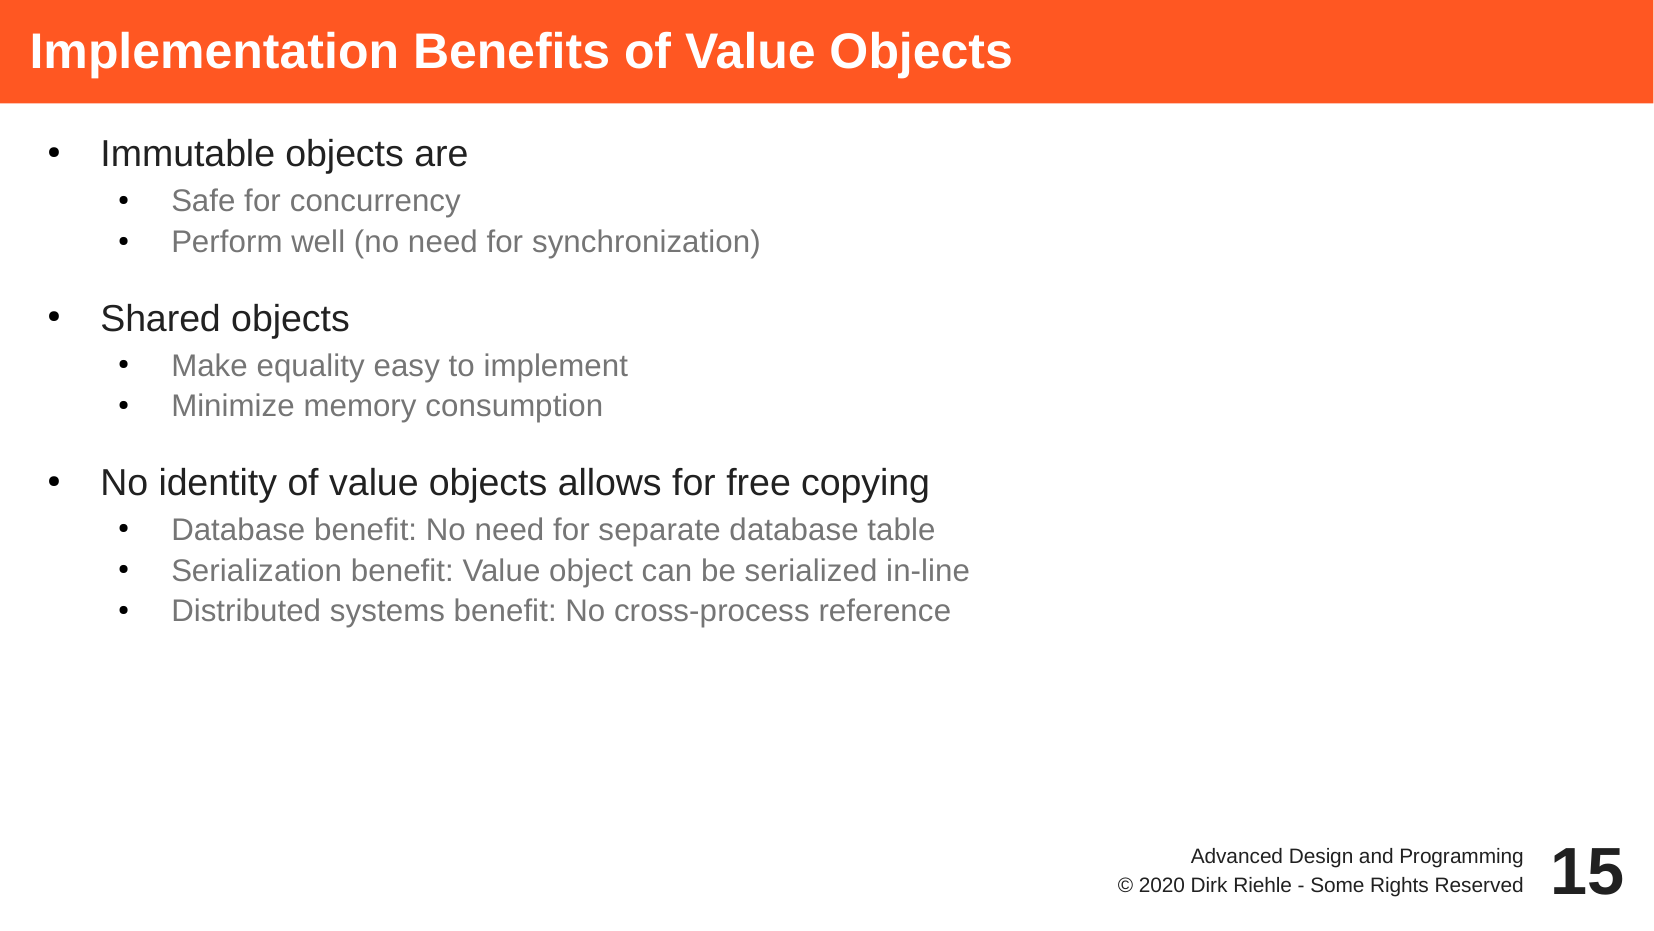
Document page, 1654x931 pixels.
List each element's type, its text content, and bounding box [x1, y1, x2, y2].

list Immutable objects are Safe for concurrency Perform well (no need for synchronization) Shared objects Make equality easy to implement Minimize memory consumption No identity of value objects allows for free copying Database benefit: No need for separate database table Serialization benefit: Value object can be serialized in-line Distributed systems benefit: No cross-process reference [29, 132, 1625, 813]
title Implementation Benefits of Value Objects [0, 0, 1654, 104]
